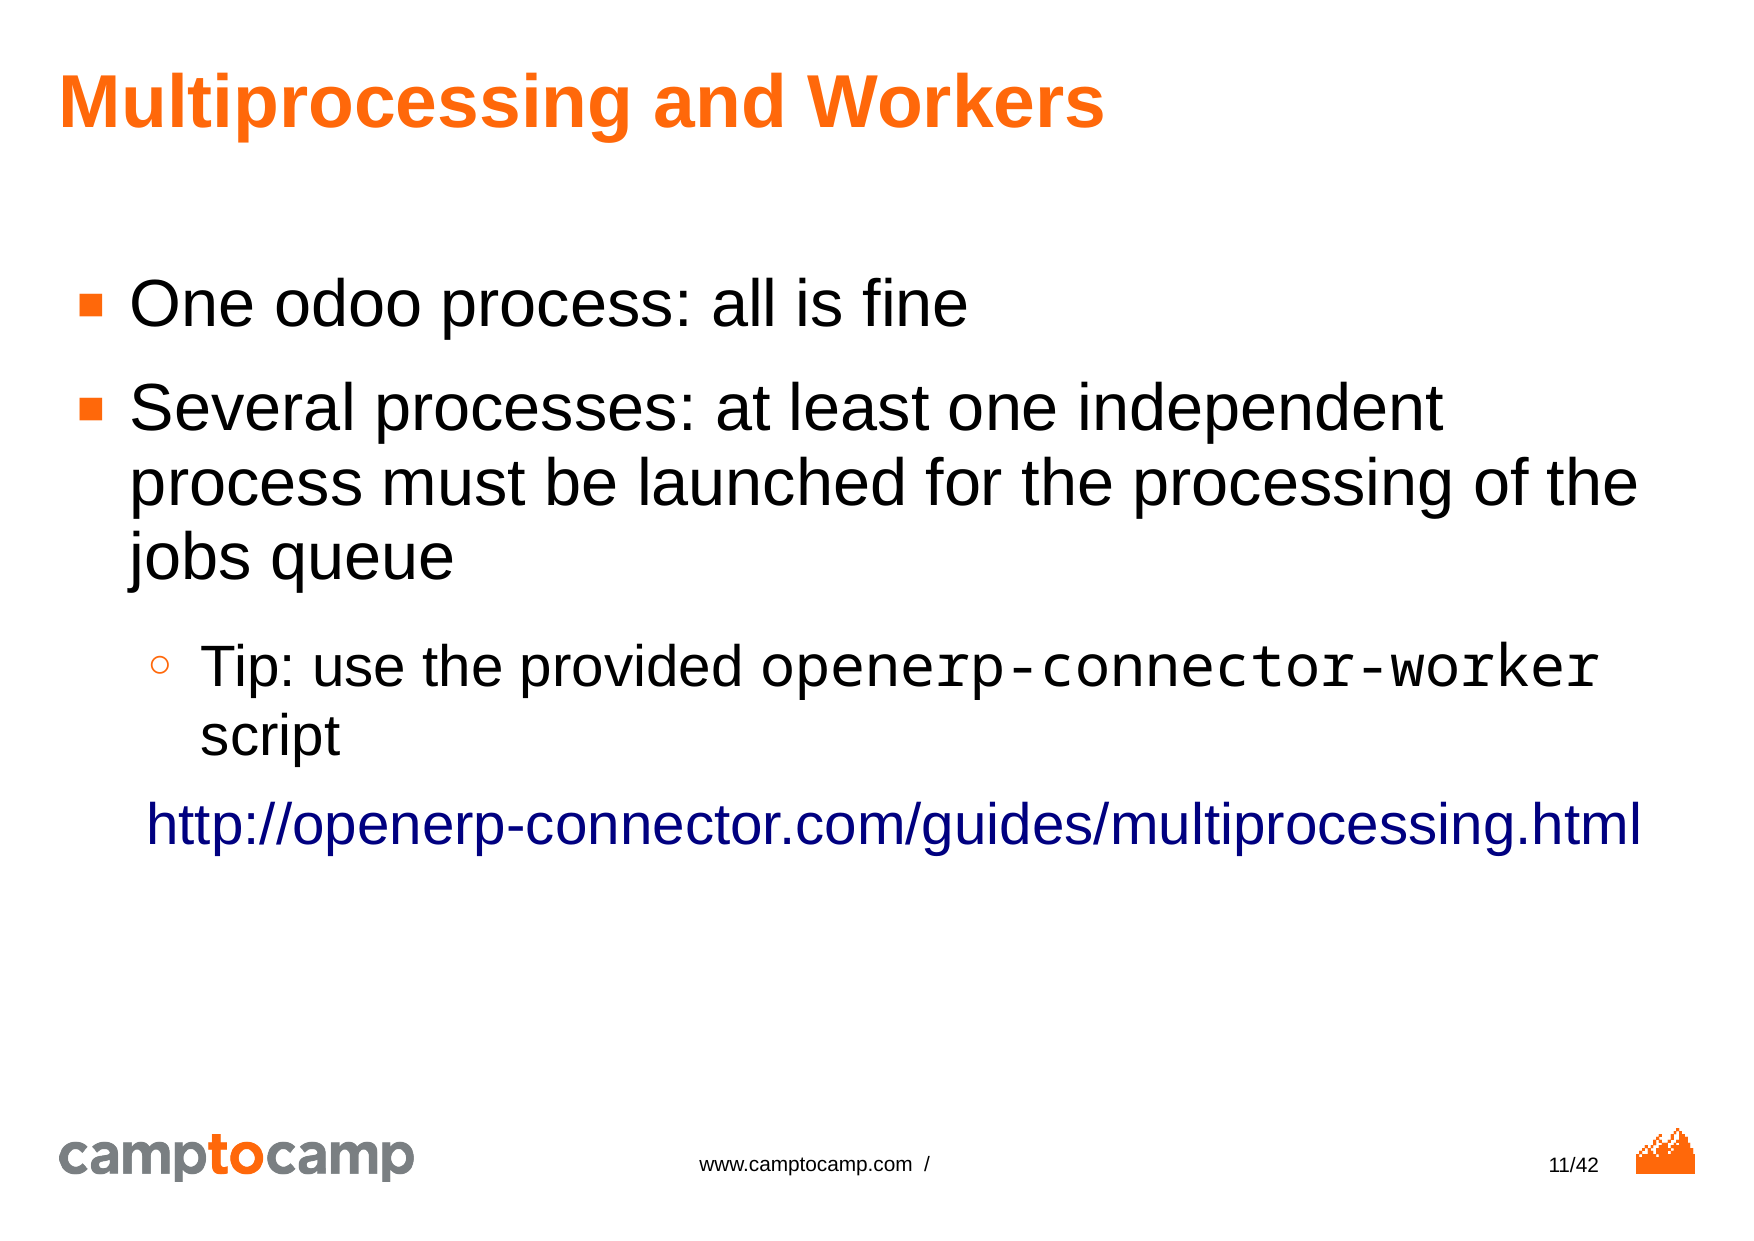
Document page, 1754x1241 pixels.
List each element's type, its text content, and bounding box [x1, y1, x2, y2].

title Multiprocessing and Workers [59, 59, 1695, 247]
picture [59, 1134, 414, 1182]
picture [1636, 1128, 1695, 1174]
list One odoo process: all is fine Several processes: at least one independent process must be launched for the processing of the jobs queue Tip: use the provided openerp-connector-worker script http://openerp-connector.com/guides/multiprocessing.html [59, 265, 1696, 917]
